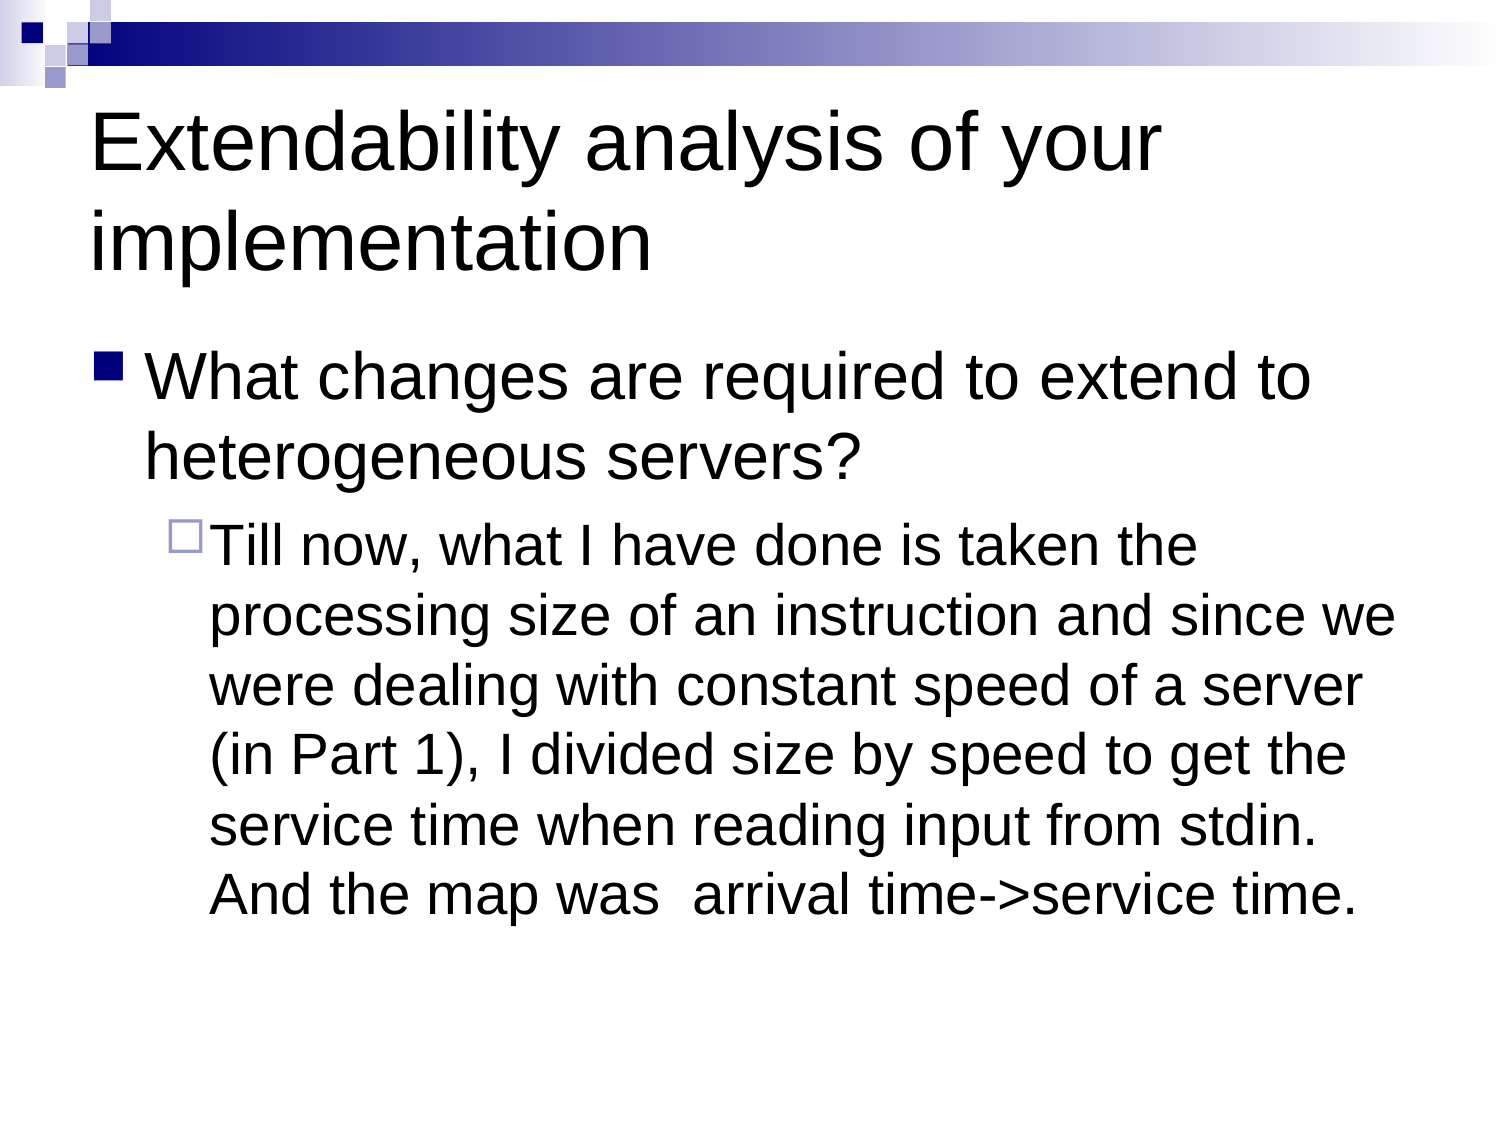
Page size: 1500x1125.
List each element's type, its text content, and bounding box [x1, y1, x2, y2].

title Extendability analysis of your implementation [75, 75, 1426, 301]
list What changes are required to extend to heterogeneous servers? Till now, what I have done is taken the processing size of an instruction and since we were dealing with constant speed of a server (in Part 1), I divided size by speed to get the service time when reading input from stdin. And the map was arrival time->service time. [75, 324, 1426, 1032]
